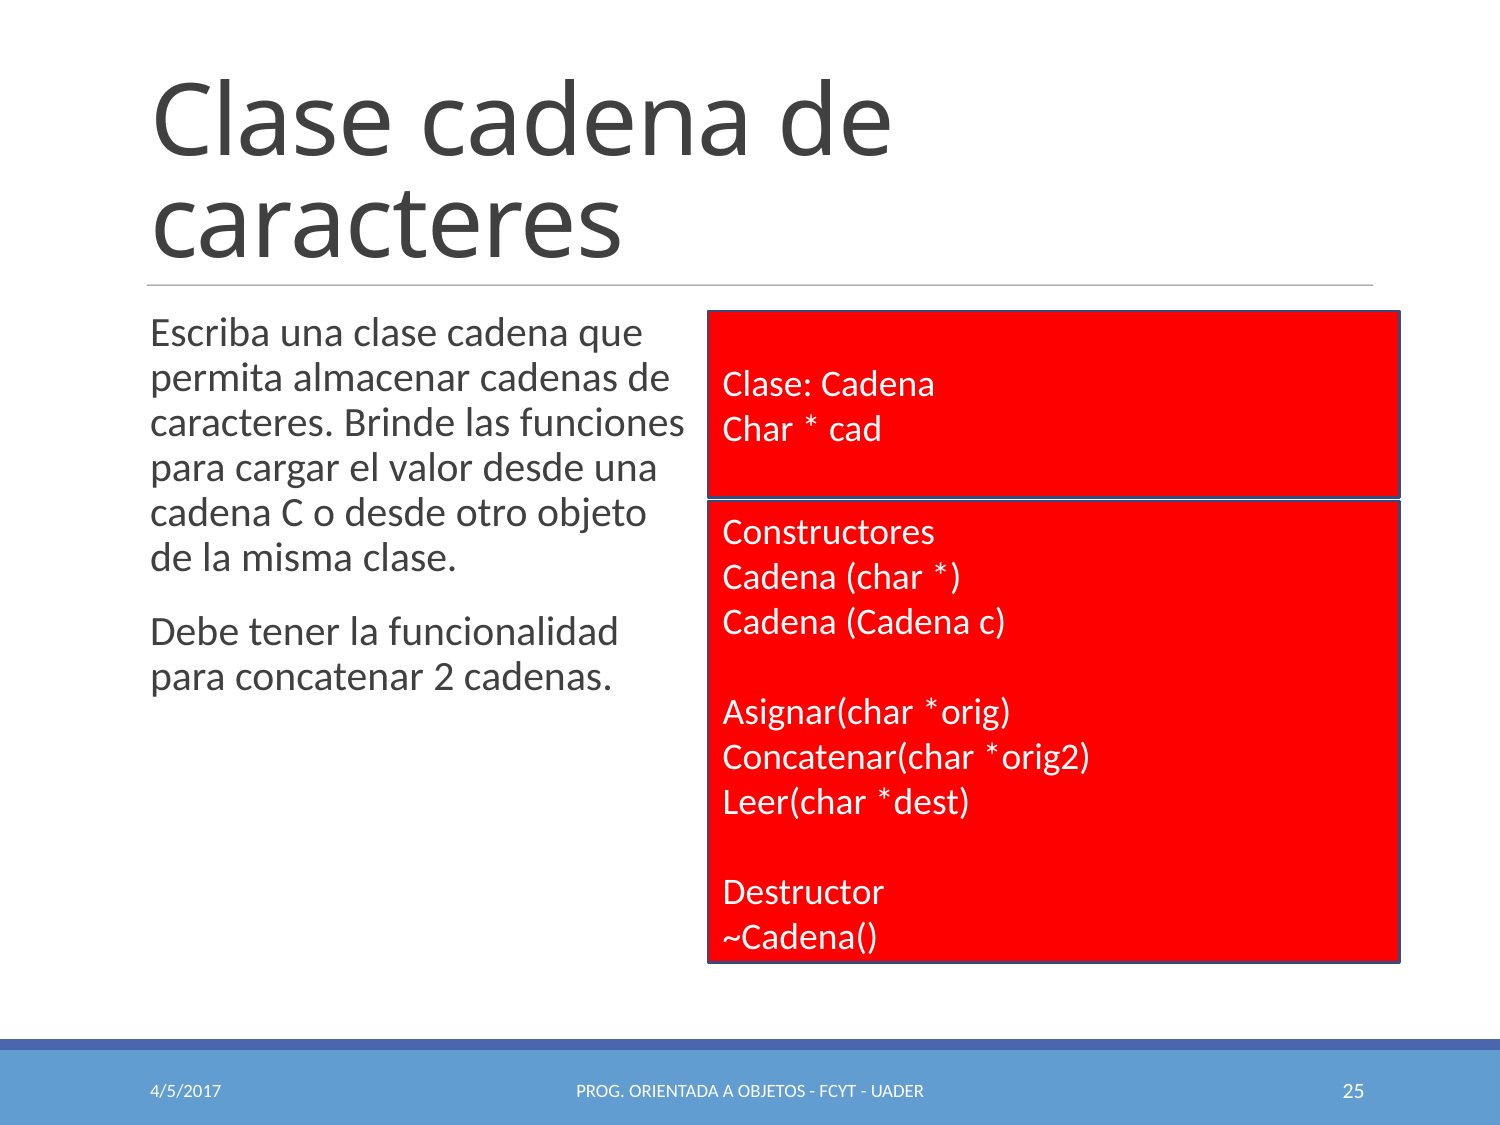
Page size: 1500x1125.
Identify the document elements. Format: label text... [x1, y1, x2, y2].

slide_number <número> [1218, 1059, 1380, 1120]
text_box Clase: Cadena Char * cad [707, 310, 1400, 498]
list Escriba una clase cadena que permita almacenar cadenas de caracteres. Brinde las funciones para cargar el valor desde una cadena C o desde otro objeto de la misma clase. Debe tener la funcionalidad para concatenar 2 cadenas. [135, 302, 686, 963]
footer Prog. Orientada a Objetos - FCyT - UADER [453, 1059, 1047, 1120]
text_box Constructores Cadena (char *) Cadena (Cadena c) Asignar(char *orig) Concatenar(char *orig2) Leer(char *dest) Destructor ~Cadena() [707, 501, 1400, 963]
slide_number 4/5/2017 [135, 1059, 440, 1120]
title Clase cadena de caracteres [135, 47, 1373, 285]
